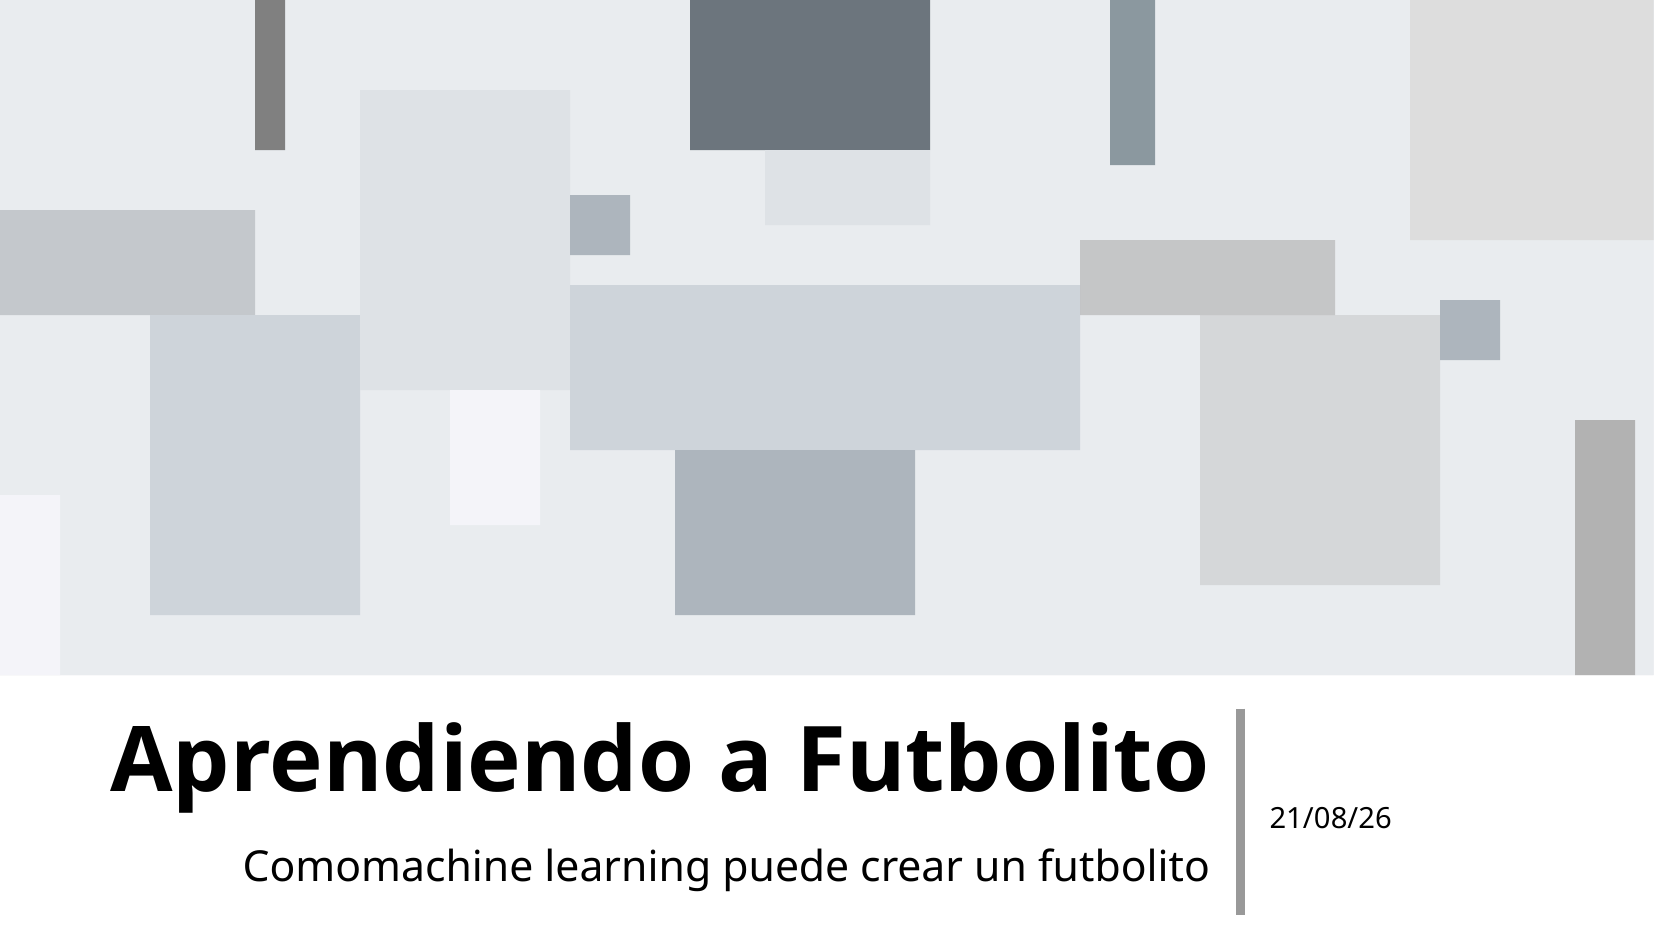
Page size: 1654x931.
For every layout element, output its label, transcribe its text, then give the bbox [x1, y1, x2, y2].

title Aprendiendo a Futbolito [59, 694, 1211, 819]
subtitle Comomachine learning puede crear un futbolito [59, 835, 1211, 895]
